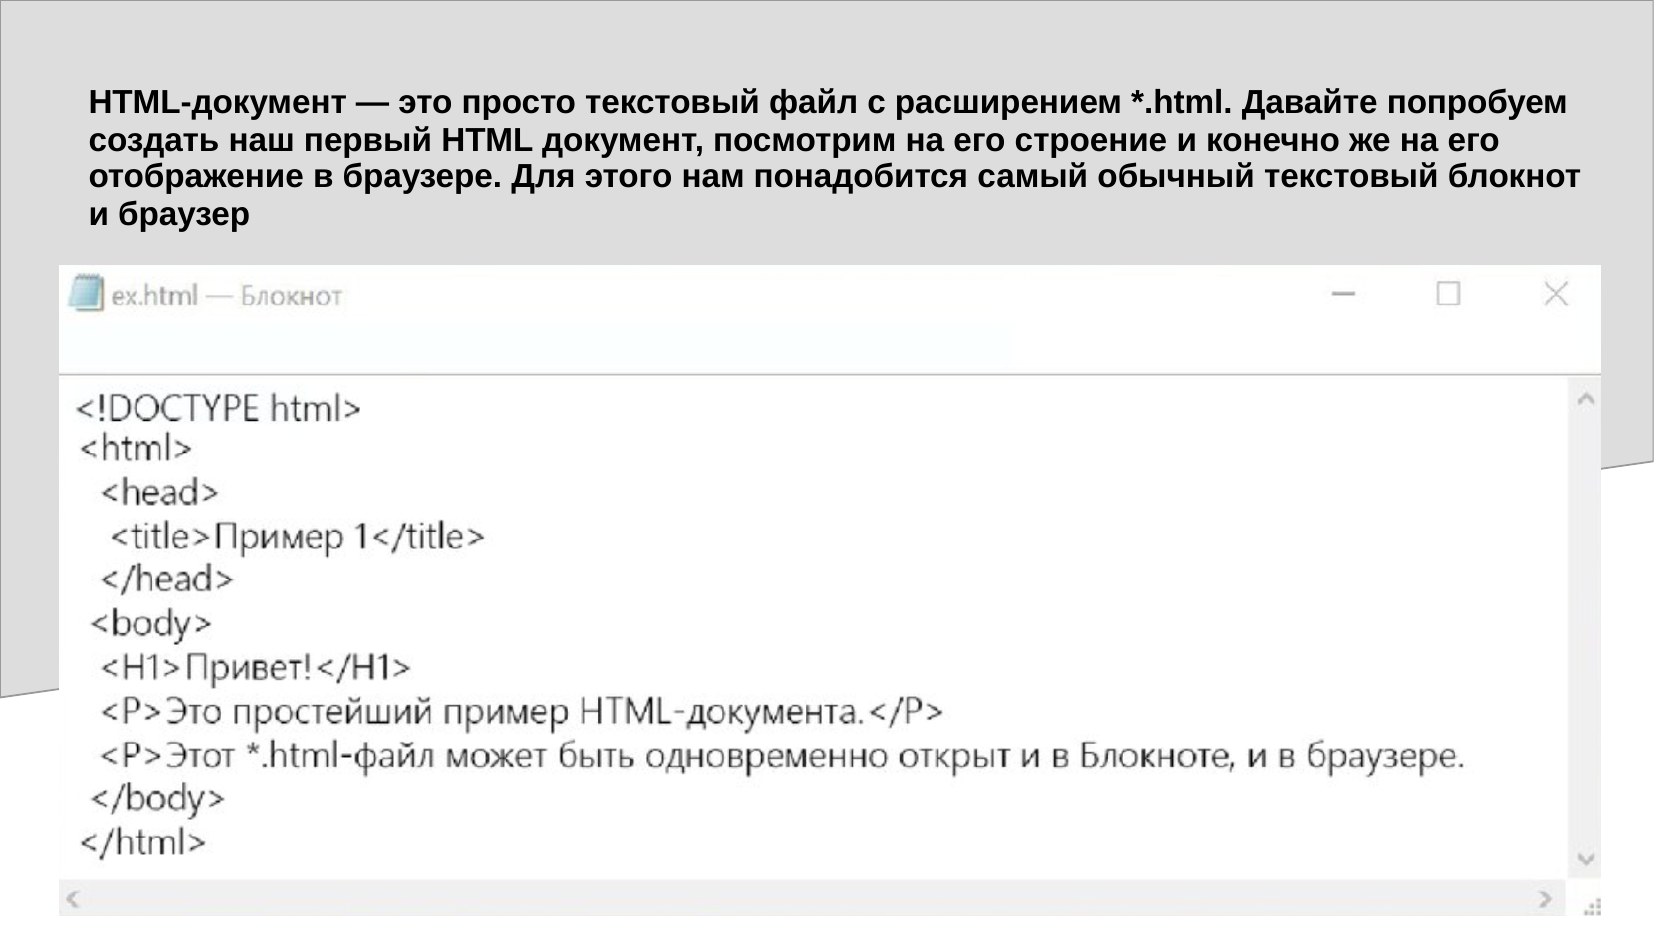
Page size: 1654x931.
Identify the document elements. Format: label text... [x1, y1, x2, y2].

title HTML-документ — это просто текстовый файл с расширением *.html. Давайте попробуем создать наш первый HTML документ, посмотрим на его строение и конечно же на его отображение в браузере. Для этого нам понадобится самый обычный текстовый блокнот и браузер [88, 79, 1595, 237]
picture [59, 265, 1601, 916]
